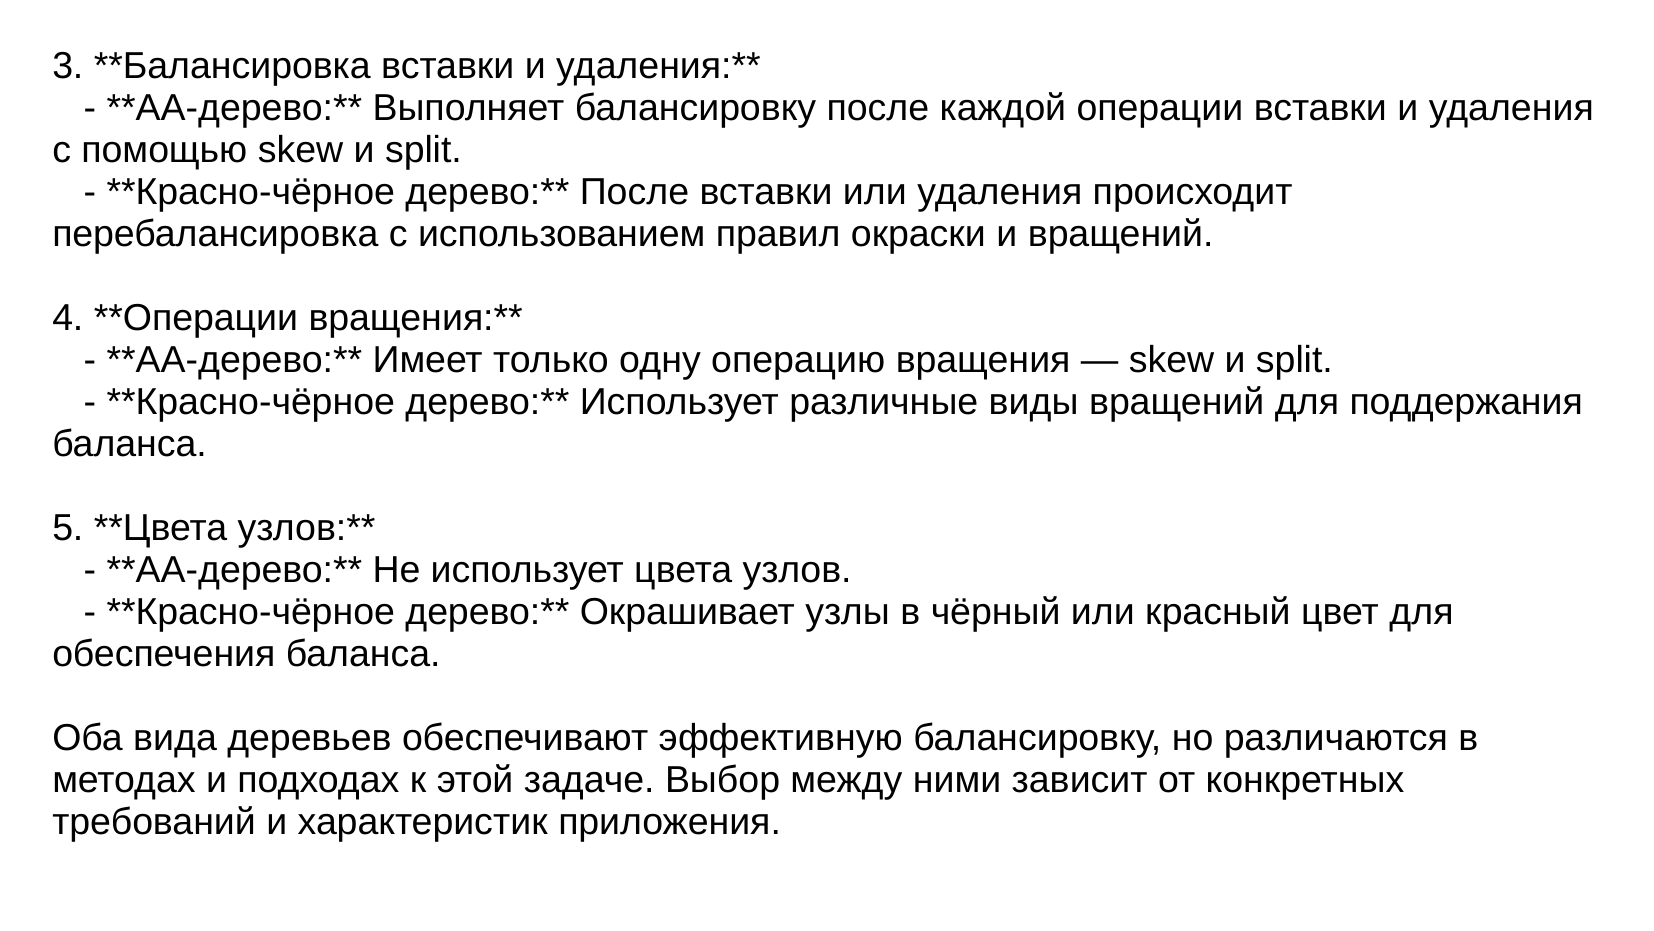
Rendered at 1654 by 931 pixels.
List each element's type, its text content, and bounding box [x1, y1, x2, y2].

text_box 3. **Балансировка вставки и удаления:** - **АА-дерево:** Выполняет балансировку после каждой операции вставки и удаления с помощью skew и split. - **Красно-чёрное дерево:** После вставки или удаления происходит перебалансировка с использованием правил окраски и вращений. 4. **Операции вращения:** - **АА-дерево:** Имеет только одну операцию вращения — skew и split. - **Красно-чёрное дерево:** Использует различные виды вращений для поддержания баланса. 5. **Цвета узлов:** - **АА-дерево:** Не использует цвета узлов. - **Красно-чёрное дерево:** Окрашивает узлы в чёрный или красный цвет для обеспечения баланса. Оба вида деревьев обеспечивают эффективную балансировку, но различаются в методах и подходах к этой задаче. Выбор между ними зависит от конкретных требований и характеристик приложения. [37, 37, 1628, 851]
